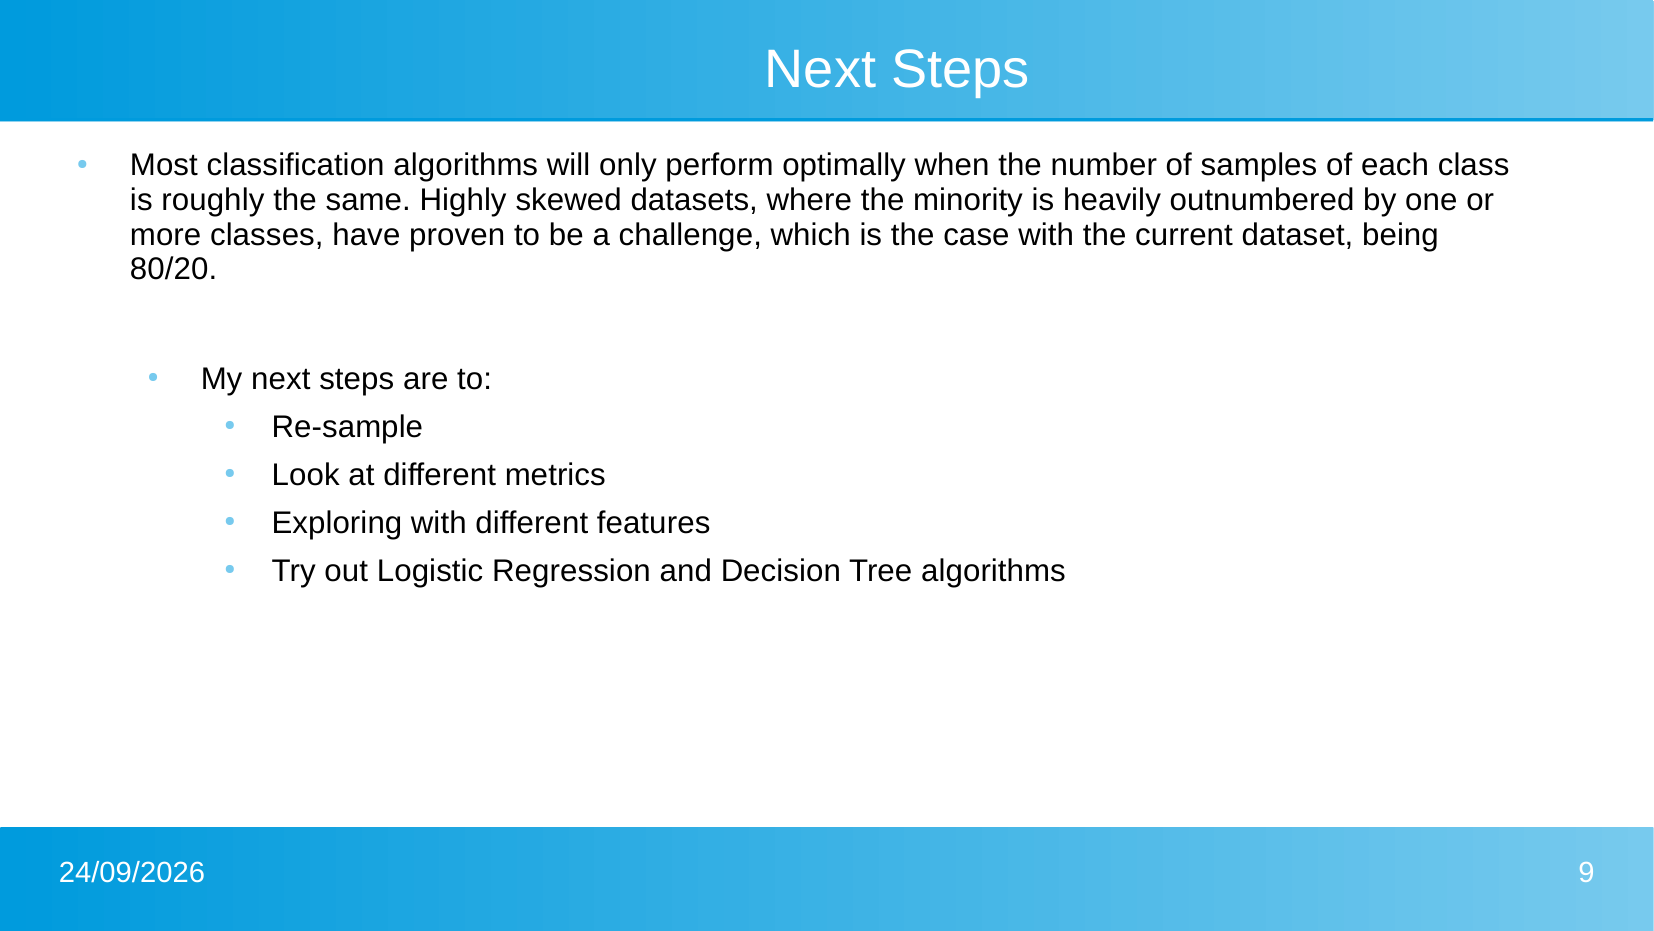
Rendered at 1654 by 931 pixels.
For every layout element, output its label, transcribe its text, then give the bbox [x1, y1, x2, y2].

title Next Steps [59, 29, 1595, 108]
list Most classification algorithms will only perform optimally when the number of samples of each class is roughly the same. Highly skewed datasets, where the minority is heavily outnumbered by one or more classes, have proven to be a challenge, which is the case with the current dataset, being 80/20. My next steps are to: Re-sample Look at different metrics Exploring with different features Try out Logistic Regression and Decision Tree algorithms [59, 147, 1536, 591]
